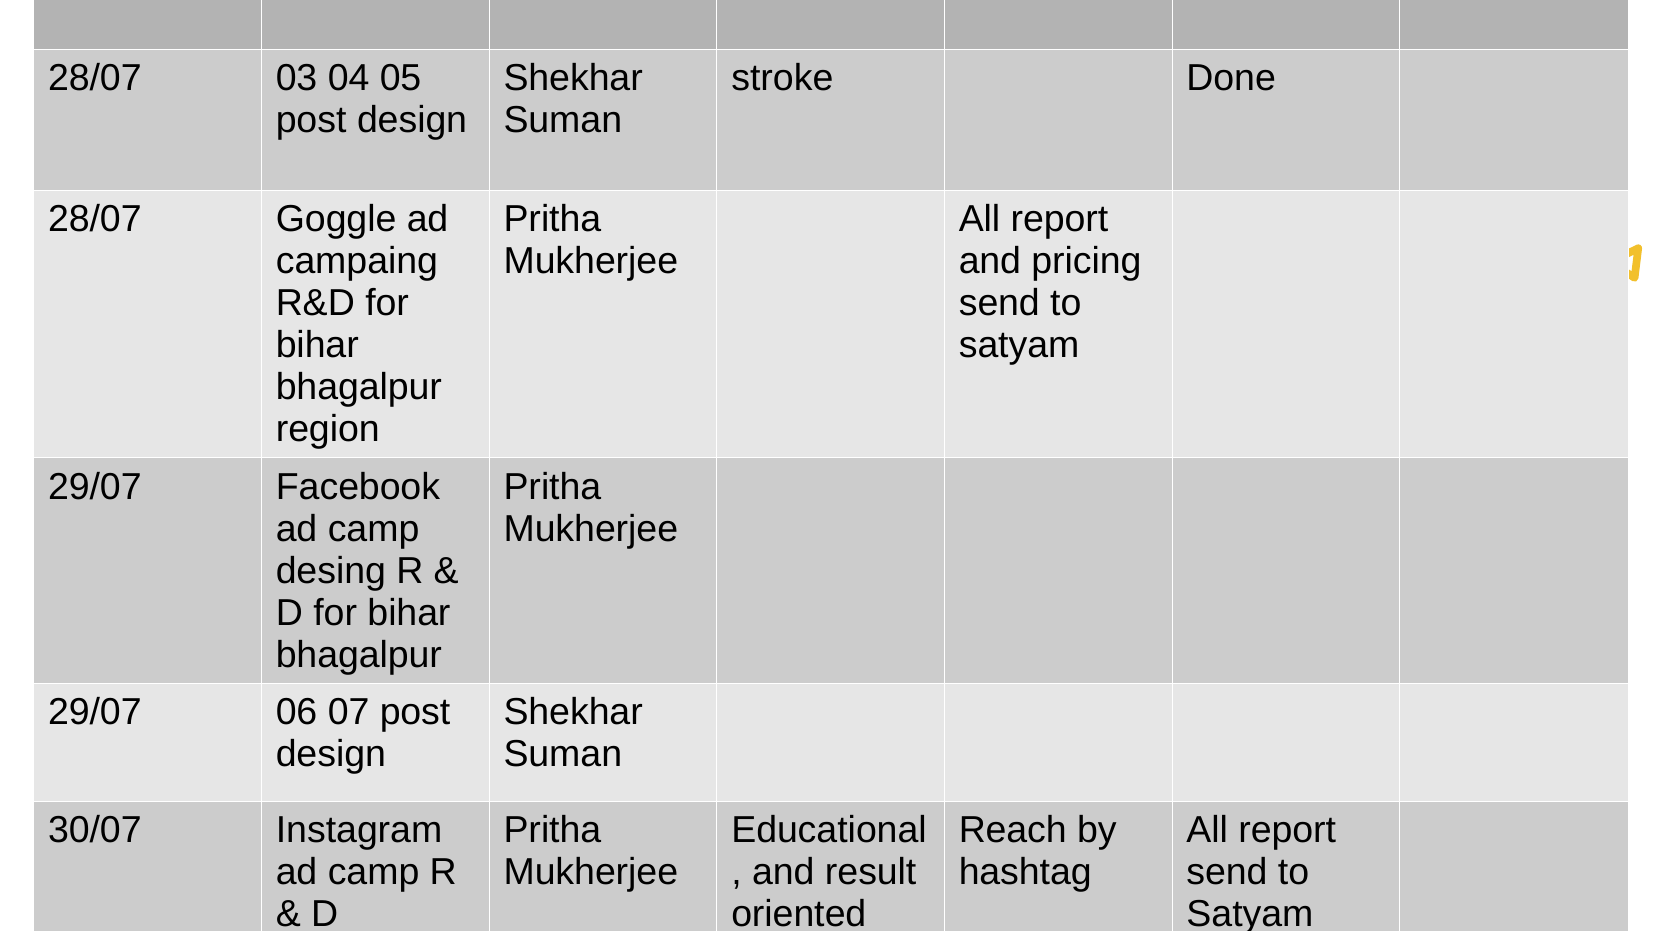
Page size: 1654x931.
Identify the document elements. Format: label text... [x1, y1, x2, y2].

table_header [262, 0, 489, 49]
table_cell [1400, 458, 1628, 683]
table_cell [1173, 191, 1399, 457]
table_header [34, 0, 261, 49]
table_cell [717, 191, 944, 457]
table_cell All report send to Satyam [1173, 802, 1399, 931]
table_cell [1173, 684, 1399, 801]
table_cell Educational , and result oriented [717, 802, 944, 931]
table_cell Shekhar Suman [490, 50, 716, 190]
table_cell 30/07 [34, 802, 261, 931]
table_cell 29/07 [34, 684, 261, 801]
table_cell [1400, 802, 1628, 931]
table_cell Reach by hashtag [945, 802, 1172, 931]
table_cell [1400, 50, 1628, 190]
table_cell 29/07 [34, 458, 261, 683]
table_cell [717, 684, 944, 801]
table_cell Shekhar Suman [490, 684, 716, 801]
table_cell 06 07 post design [262, 684, 489, 801]
table_cell [945, 684, 1172, 801]
table_header [1173, 0, 1399, 49]
table_cell 28/07 [34, 50, 261, 190]
table_header [1400, 0, 1628, 49]
table_cell Pritha Mukherjee [490, 191, 716, 457]
table_cell 28/07 [34, 191, 261, 457]
table_cell stroke [717, 50, 944, 190]
table_cell Done [1173, 50, 1399, 190]
table_cell All report and pricing send to satyam [945, 191, 1172, 457]
table_cell [1400, 684, 1628, 801]
table_cell Instagram ad camp R & D [262, 802, 489, 931]
table_cell 03 04 05 post design [262, 50, 489, 190]
table_cell [1173, 458, 1399, 683]
table_cell Goggle ad campaing R&D for bihar bhagalpur region [262, 191, 489, 457]
table_cell Pritha Mukherjee [490, 458, 716, 683]
table_header [945, 0, 1172, 49]
table_header [717, 0, 944, 49]
table_cell [945, 458, 1172, 683]
table_cell [1400, 191, 1628, 457]
table_cell [717, 458, 944, 683]
table_cell Facebook ad camp desing R & D for bihar bhagalpur [262, 458, 489, 683]
table_cell Pritha Mukherjee [490, 802, 716, 931]
table_cell [945, 50, 1172, 190]
table_header [490, 0, 716, 49]
